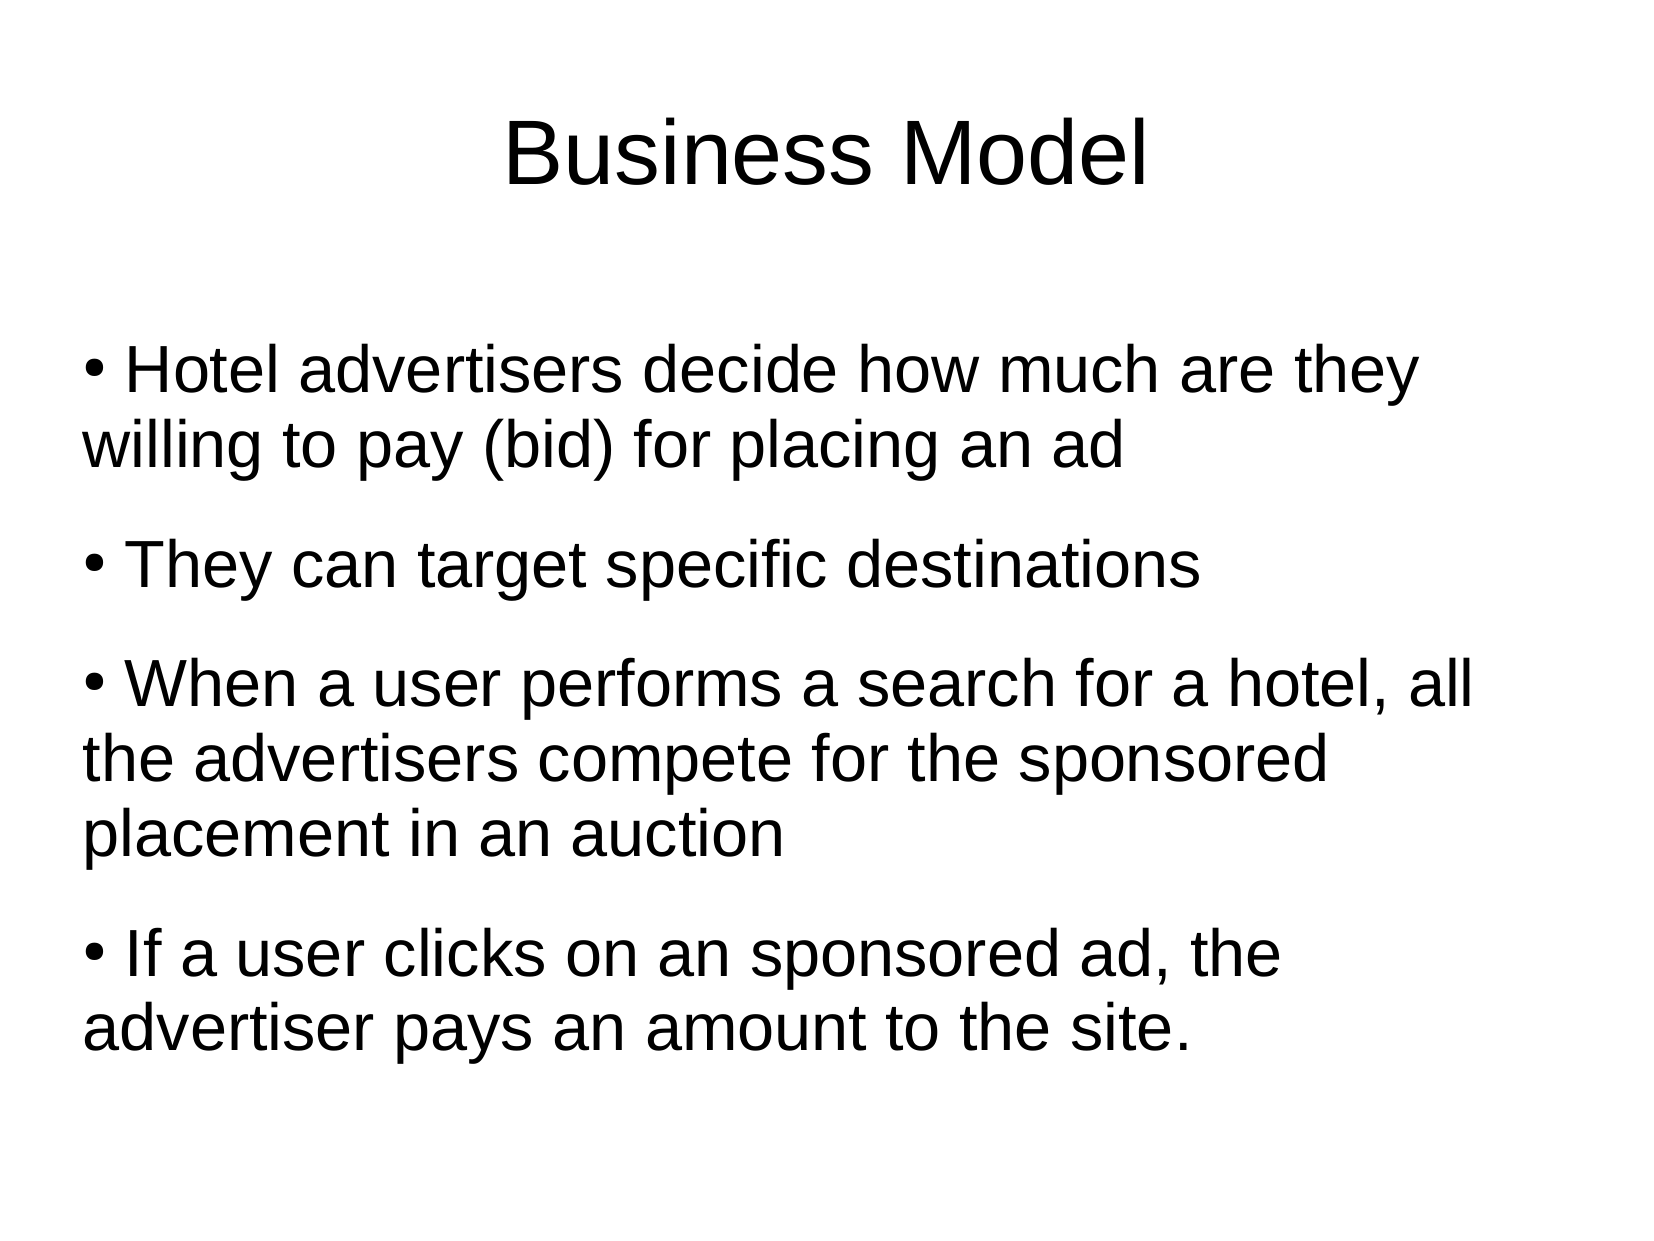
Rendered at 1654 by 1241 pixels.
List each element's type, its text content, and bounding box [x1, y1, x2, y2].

title Business Model [82, 49, 1571, 242]
subtitle Hotel advertisers decide how much are they willing to pay (bid) for placing an ad They can target specific destinations When a user performs a search for a hotel, all the advertisers compete for the sponsored placement in an auction If a user clicks on an sponsored ad, the advertiser pays an amount to the site. [82, 242, 1571, 1156]
